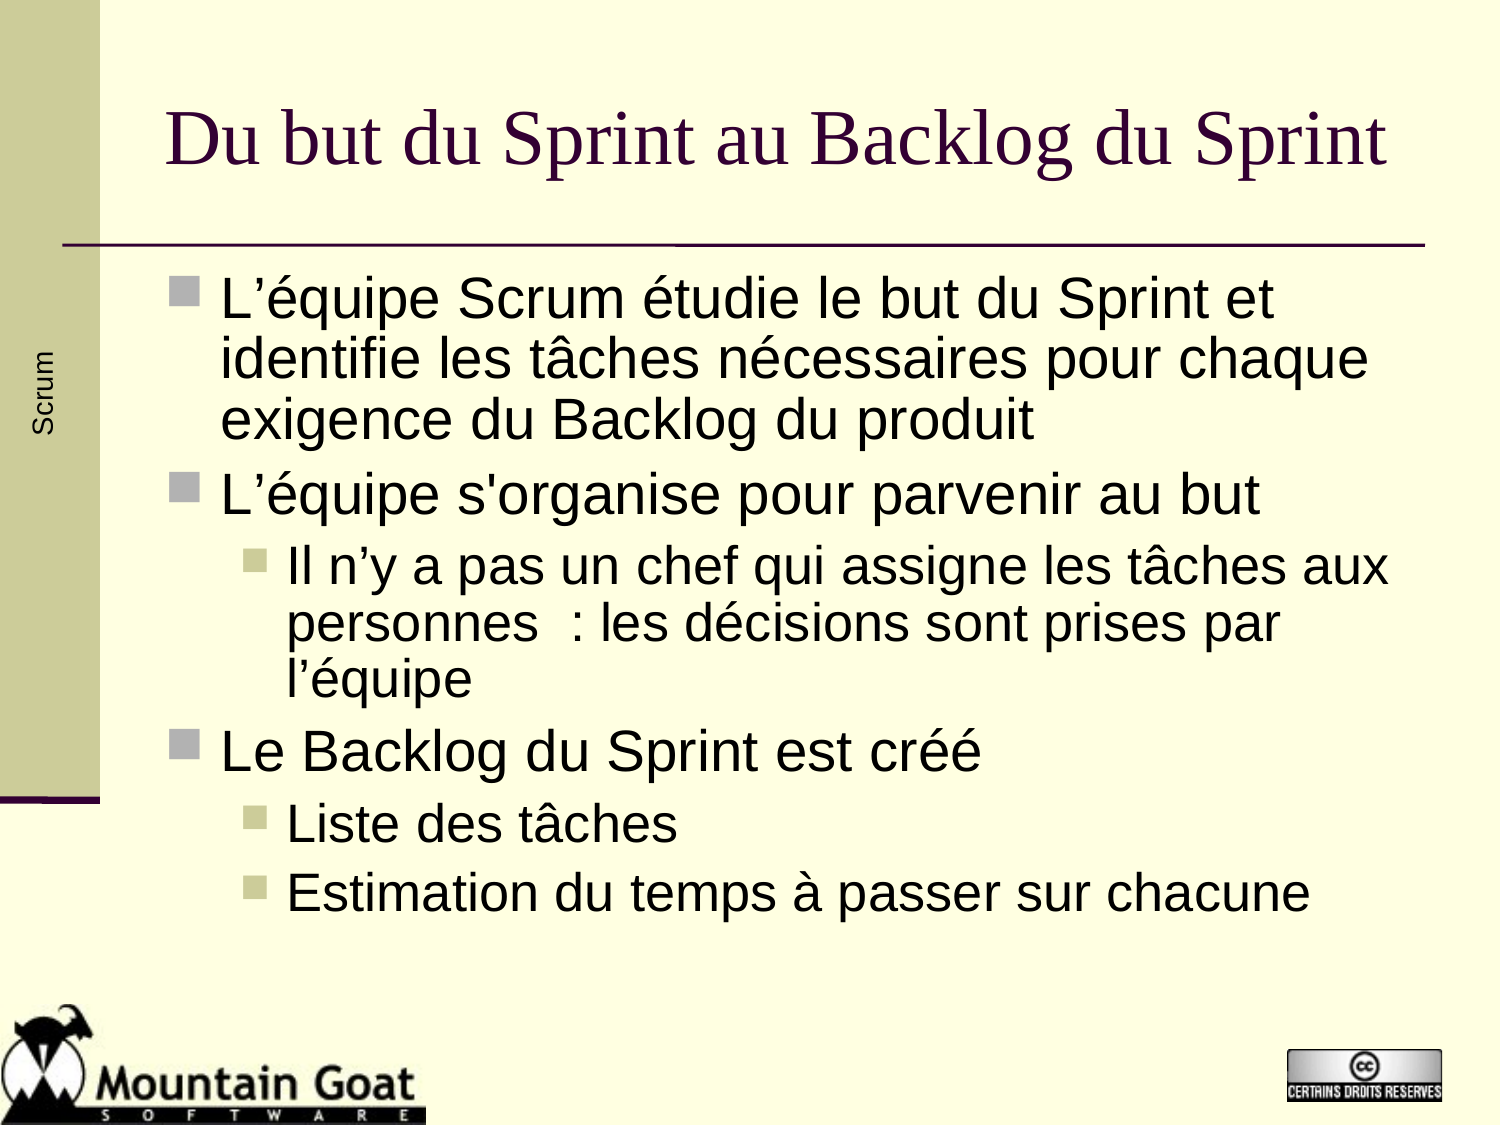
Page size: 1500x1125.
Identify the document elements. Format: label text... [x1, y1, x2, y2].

title Du but du Sprint au Backlog du Sprint [150, 86, 1426, 192]
list L’équipe Scrum étudie le but du Sprint et identifie les tâches nécessaires pour chaque exigence du Backlog du produit L’équipe s'organise pour parvenir au but Il n’y a pas un chef qui assigne les tâches aux personnes : les décisions sont prises par l’équipe Le Backlog du Sprint est créé Liste des tâches Estimation du temps à passer sur chacune [150, 262, 1426, 977]
picture [0, 1004, 426, 1125]
text_box Scrum [0, 0, 88, 788]
picture [1287, 1049, 1443, 1102]
